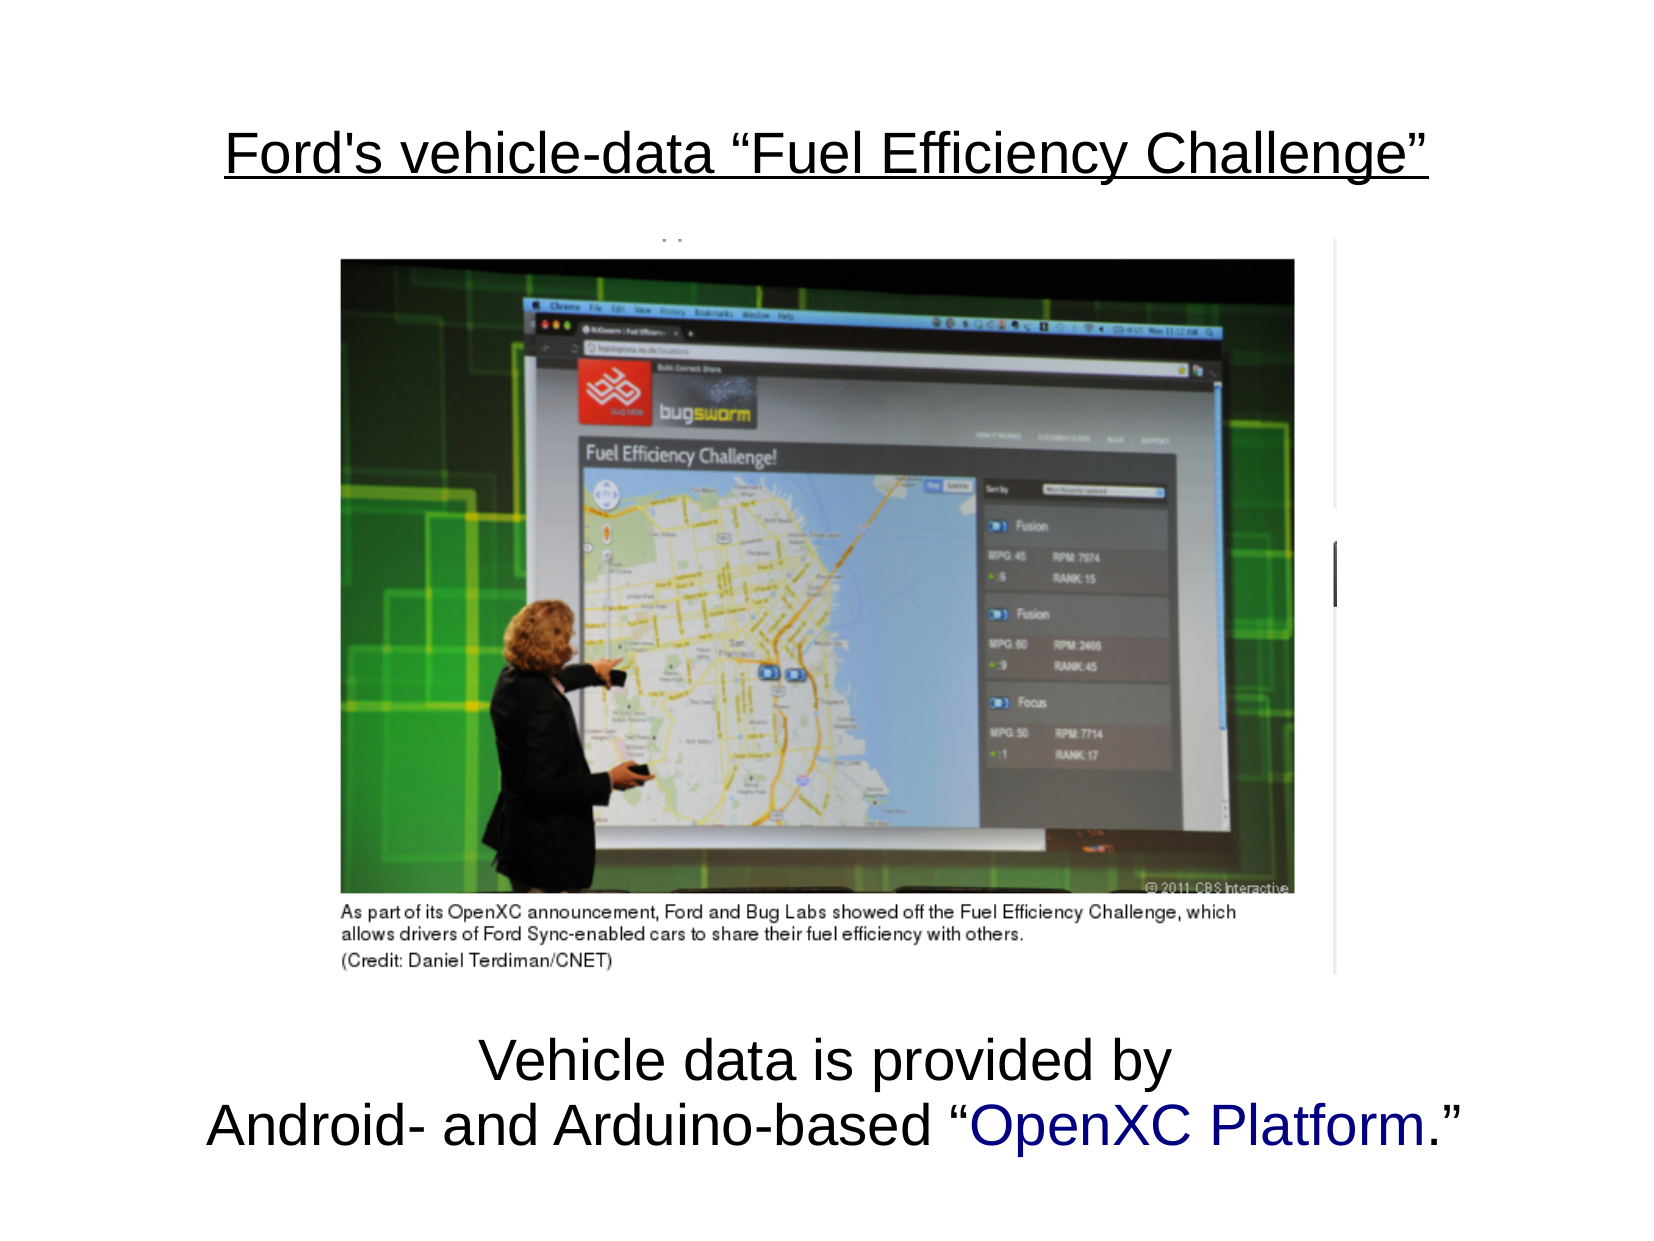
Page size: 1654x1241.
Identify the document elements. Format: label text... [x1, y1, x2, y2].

title Ford's vehicle-data “Fuel Efficiency Challenge” [82, 49, 1571, 257]
text_box Vehicle data is provided by Android- and Arduino-based “OpenXC Platform.” [191, 1020, 1479, 1165]
picture [316, 239, 1337, 975]
